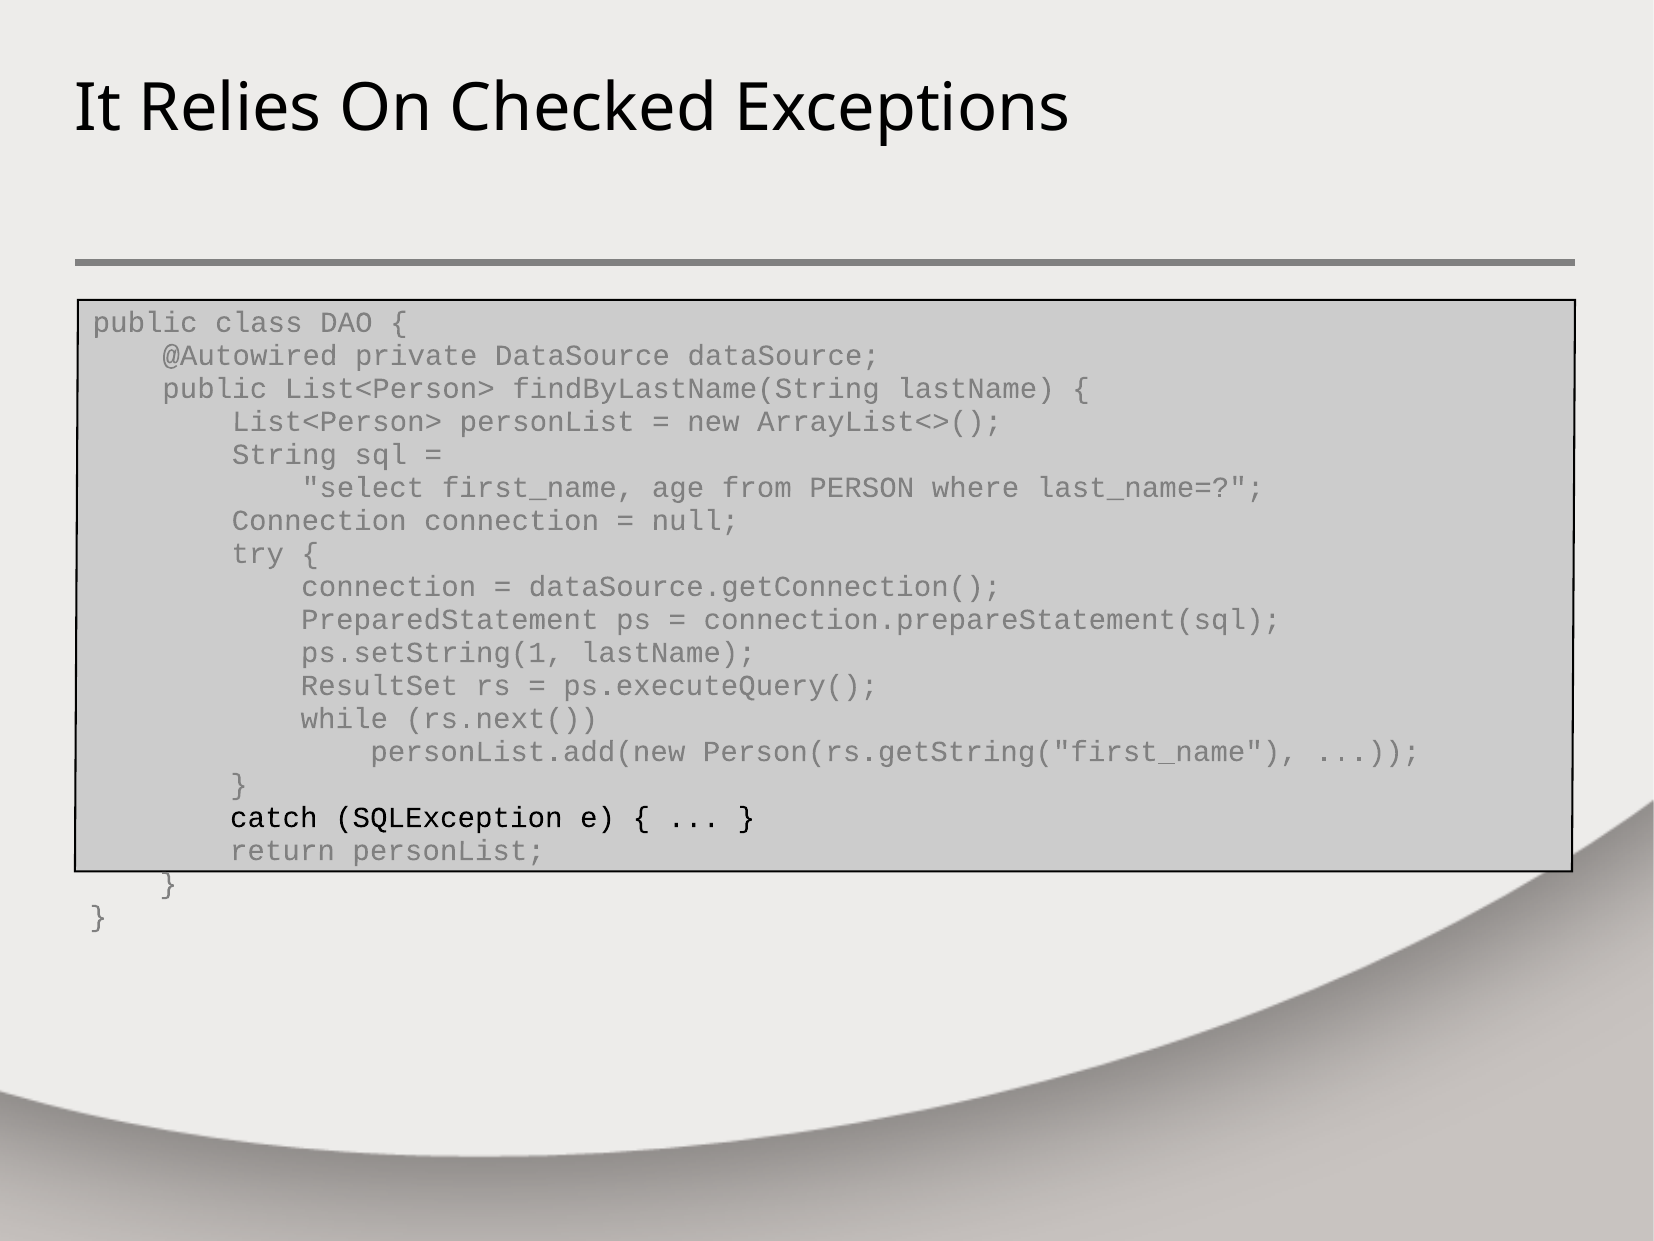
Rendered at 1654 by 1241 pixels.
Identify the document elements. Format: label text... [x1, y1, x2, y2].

text_box public class DAO { @Autowired private DataSource dataSource; public List<Person> findByLastName(String lastName) { List<Person> personList = new ArrayList<>(); String sql = "select first_name, age from PERSON where last_name=?"; Connection connection = null; try { connection = dataSource.getConnection(); PreparedStatement ps = connection.prepareStatement(sql); ps.setString(1, lastName); ResultSet rs = ps.executeQuery(); while (rs.next()) personList.add(new Person(rs.getString("first_name"), ...)); } catch (SQLException e) { ... } return personList; } } [74, 299, 1576, 872]
picture [0, 0, 1654, 1241]
title It Relies On Checked Exceptions [74, 75, 1575, 226]
